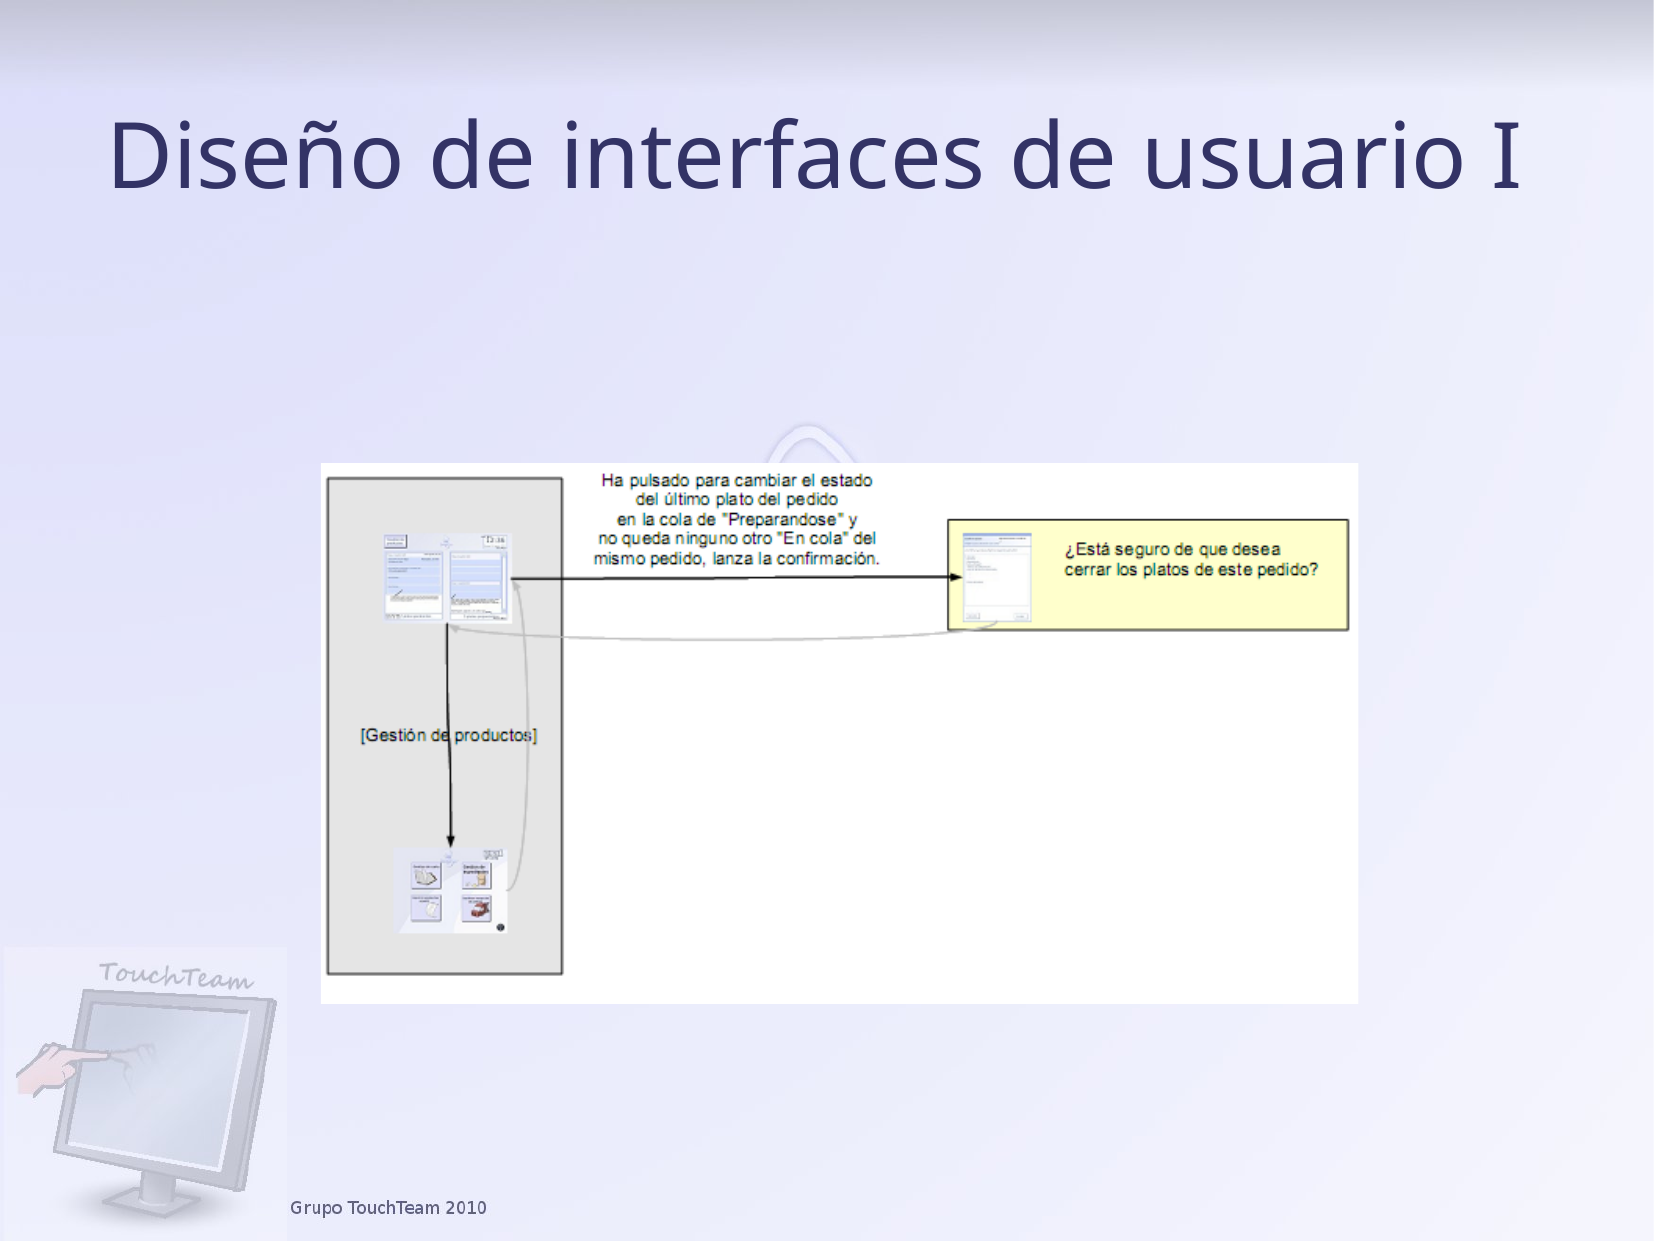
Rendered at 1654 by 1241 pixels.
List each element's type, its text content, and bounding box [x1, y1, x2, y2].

picture [0, 0, 1654, 1241]
title Diseño de interfaces de usuario I [59, 56, 1571, 250]
